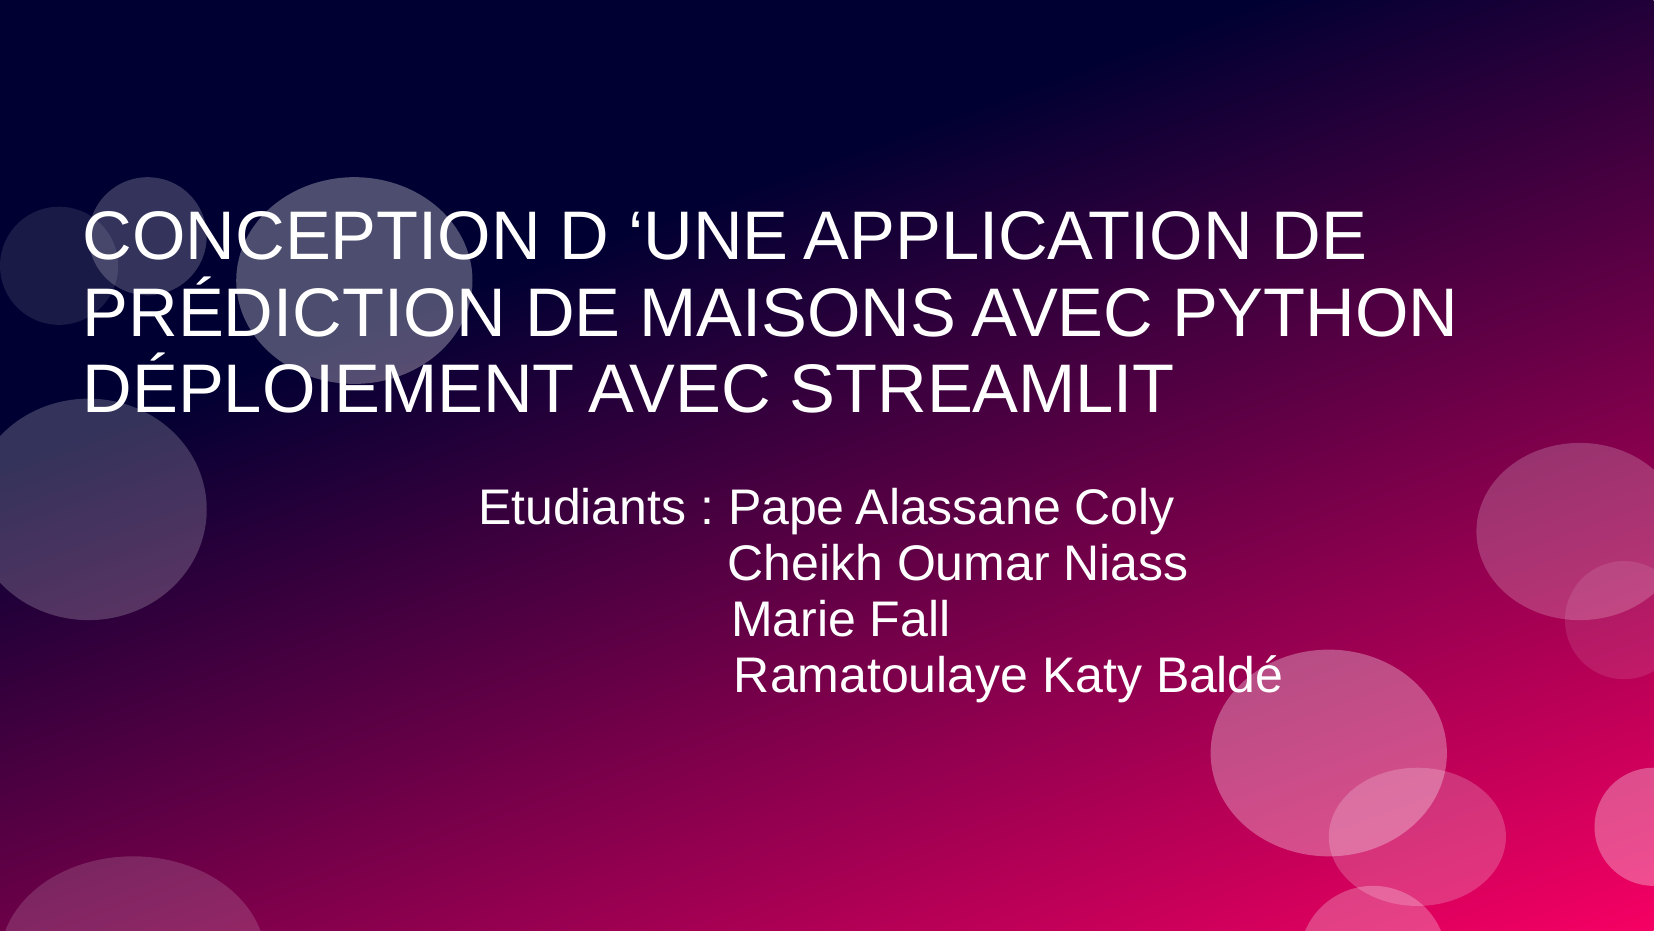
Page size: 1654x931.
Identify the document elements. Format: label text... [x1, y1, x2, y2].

subtitle Etudiants : Pape Alassane Coly Cheikh Oumar Niass Marie Fall Ramatoulaye Katy Baldé [82, 425, 1571, 758]
title CONCEPTION D ‘UNE APPLICATION DE PRÉDICTION DE MAISONS AVEC PYTHON DÉPLOIEMENT AVEC STREAMLIT [82, 196, 1571, 425]
